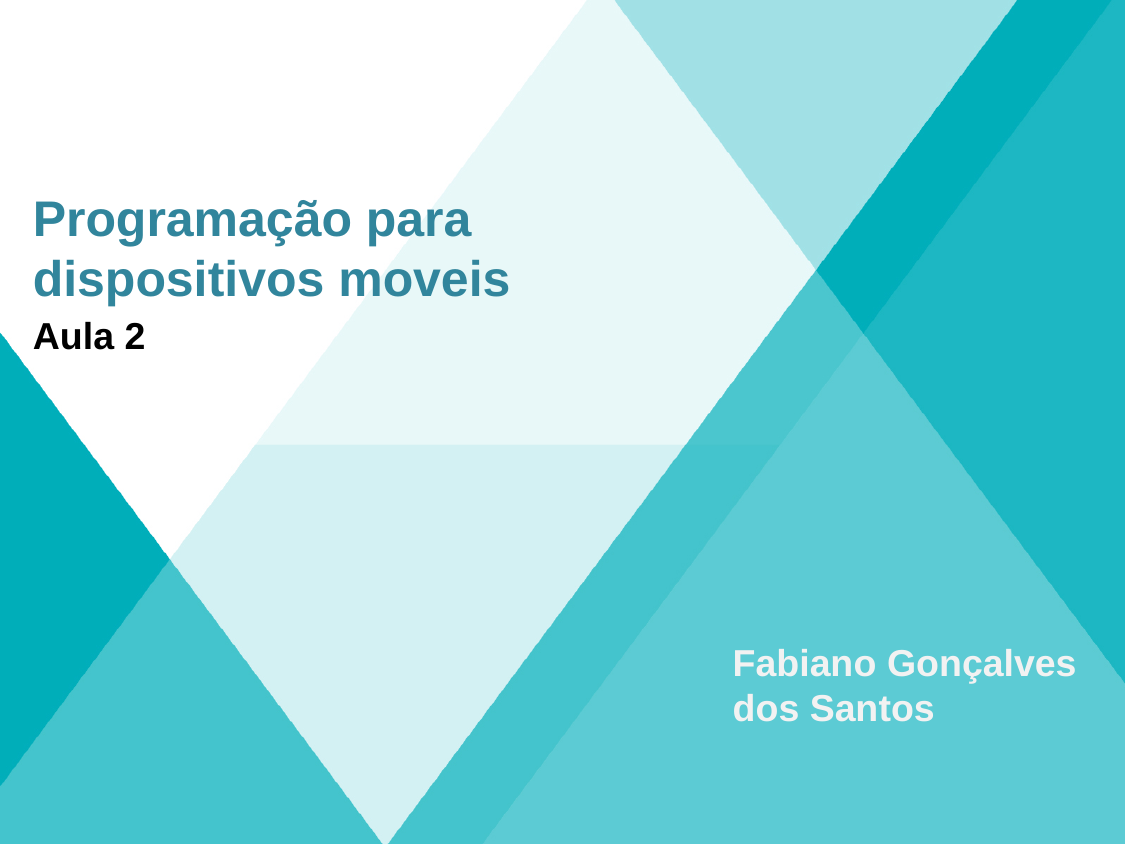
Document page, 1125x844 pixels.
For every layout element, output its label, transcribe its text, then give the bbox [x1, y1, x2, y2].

text_box Aula 2 [18, 304, 161, 351]
text_box Fabiano Gonçalves dos Santos [717, 631, 1117, 692]
text_box Programação para dispositivos moveis [18, 179, 671, 257]
picture [0, 0, 1125, 844]
